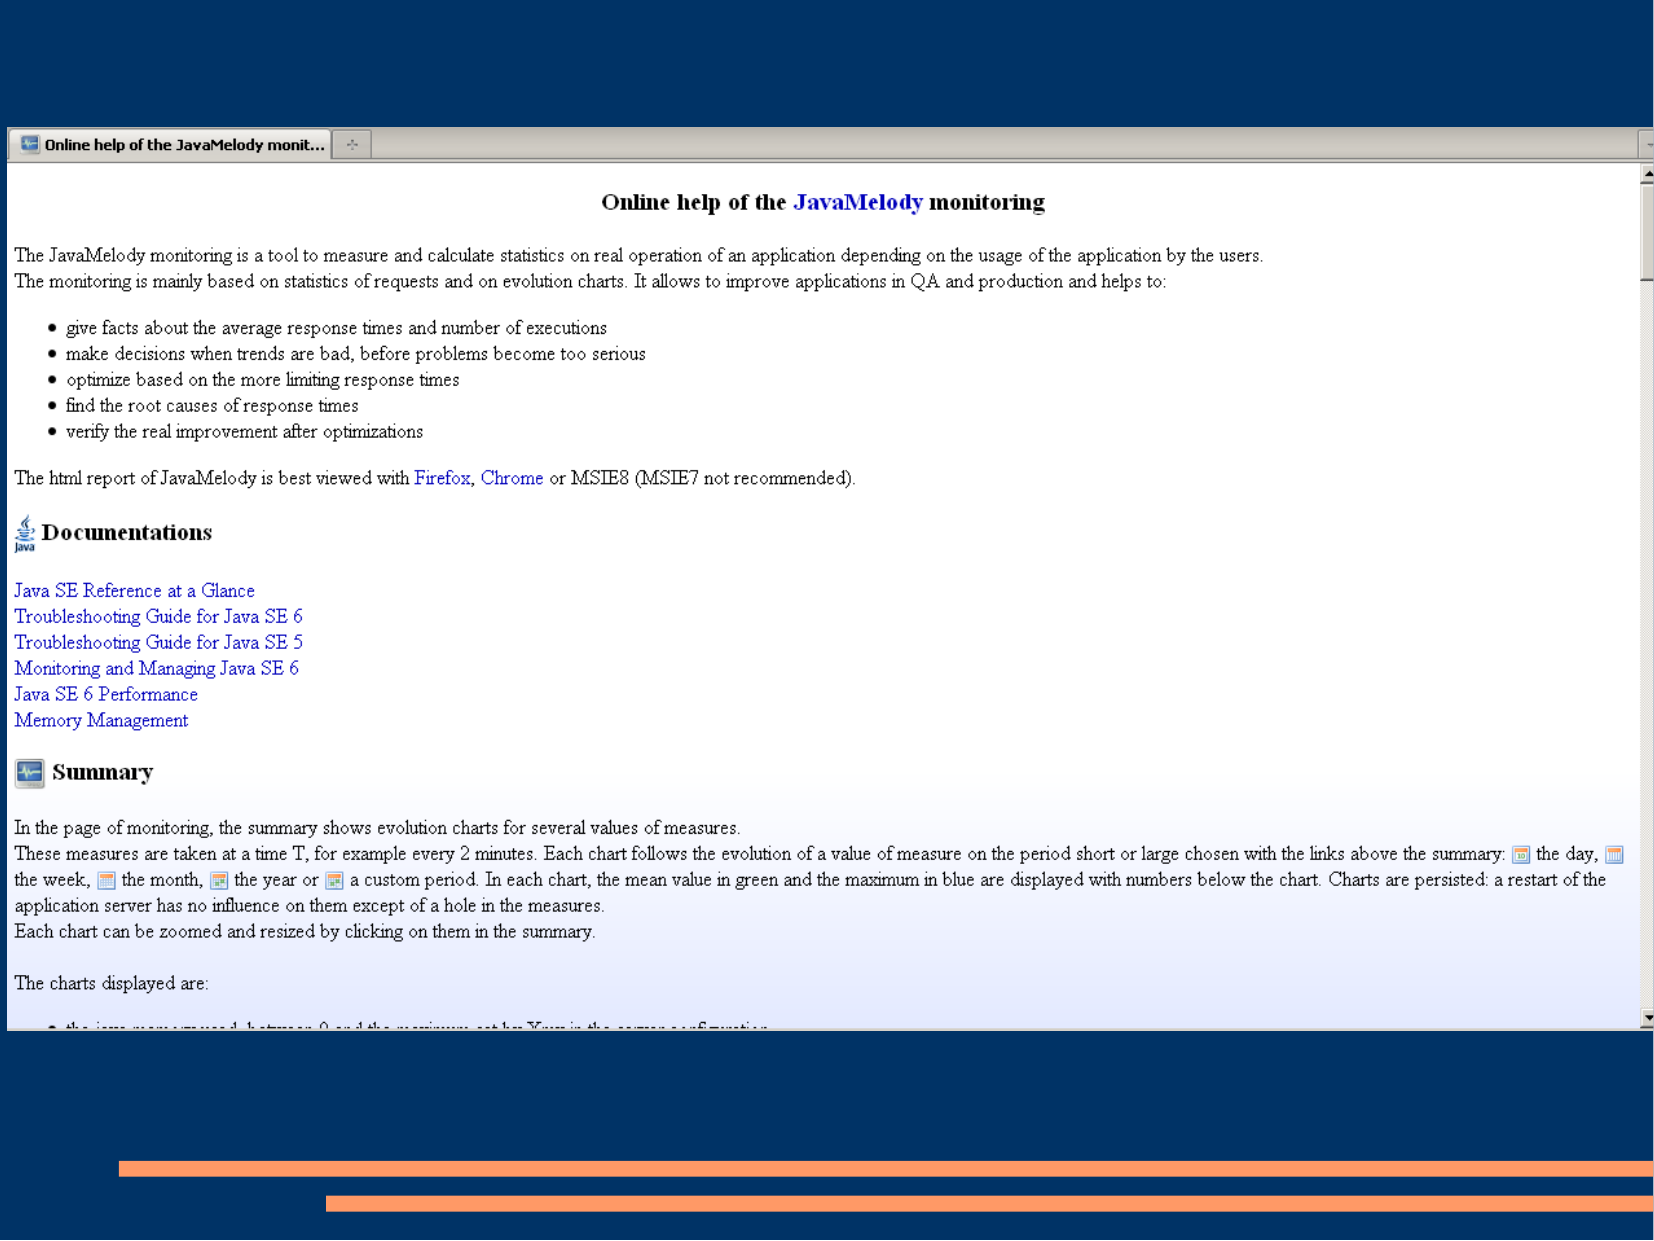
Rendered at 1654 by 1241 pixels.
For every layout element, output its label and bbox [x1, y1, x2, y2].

picture [7, 127, 1654, 1031]
